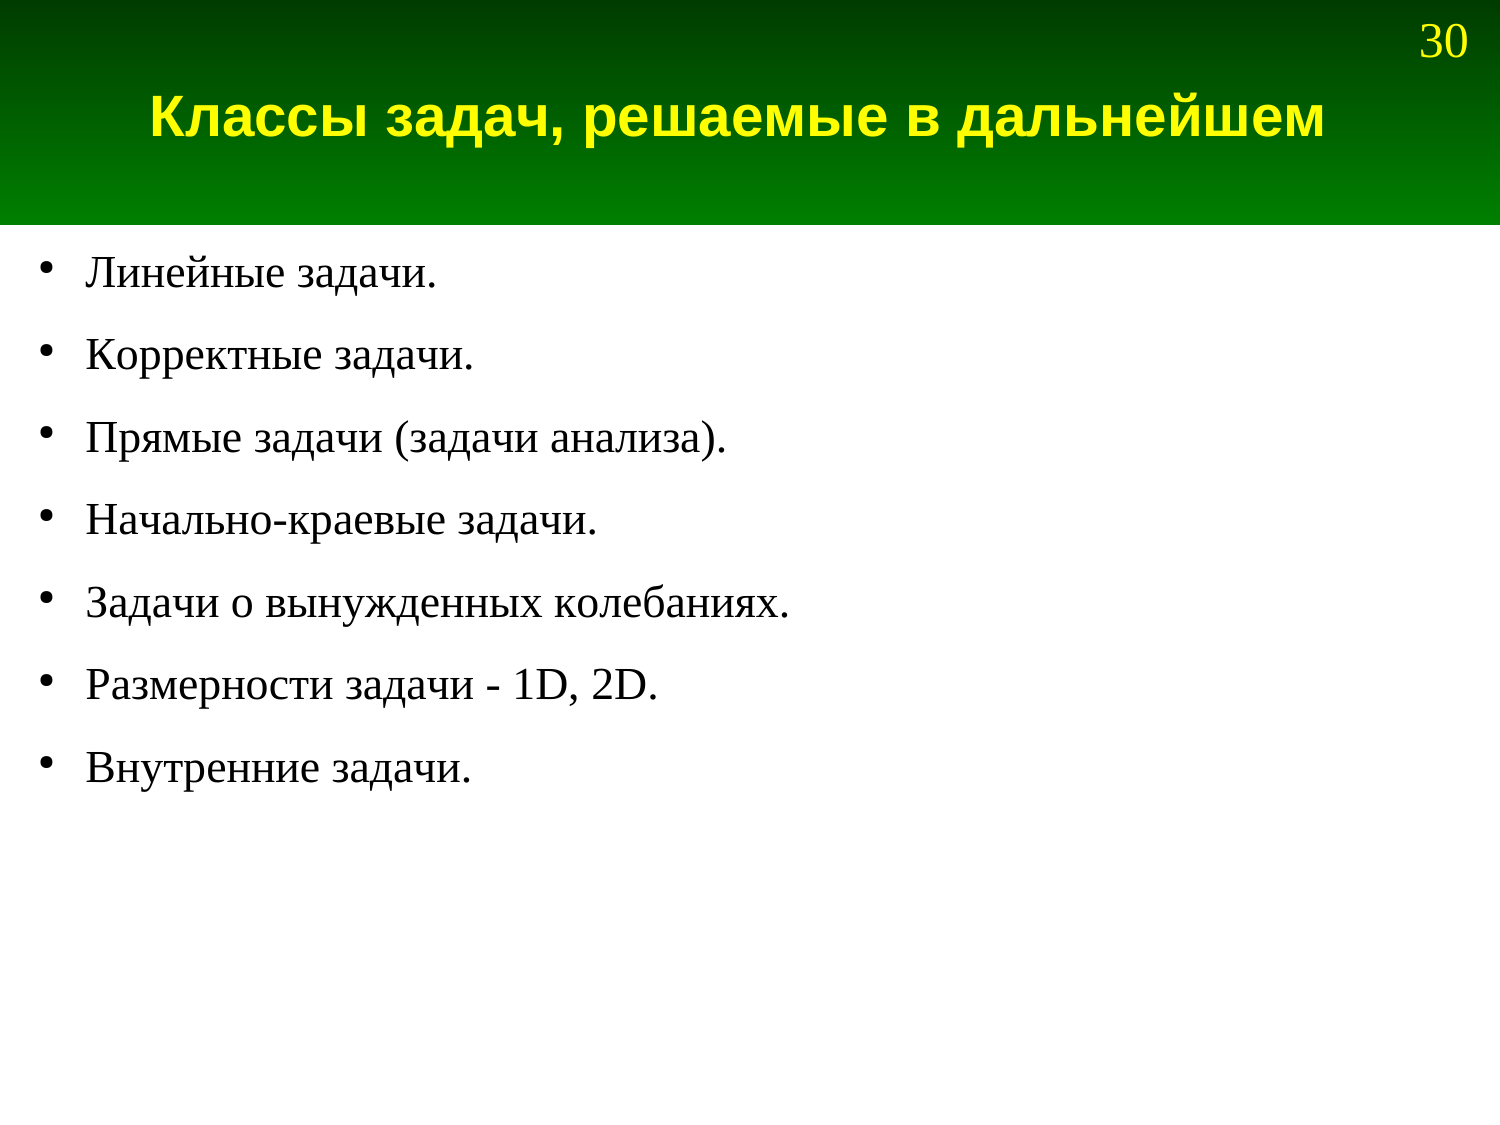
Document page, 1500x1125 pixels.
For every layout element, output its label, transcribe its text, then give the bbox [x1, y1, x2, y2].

text_box Линейные задачи. Корректные задачи. Прямые задачи (задачи анализа). Начально-краевые задачи. Задачи о вынужденных колебаниях. Размерности задачи - 1D, 2D. Внутренние задачи. [23, 206, 1500, 1122]
title Классы задач, решаемые в дальнейшем [88, 18, 1389, 206]
